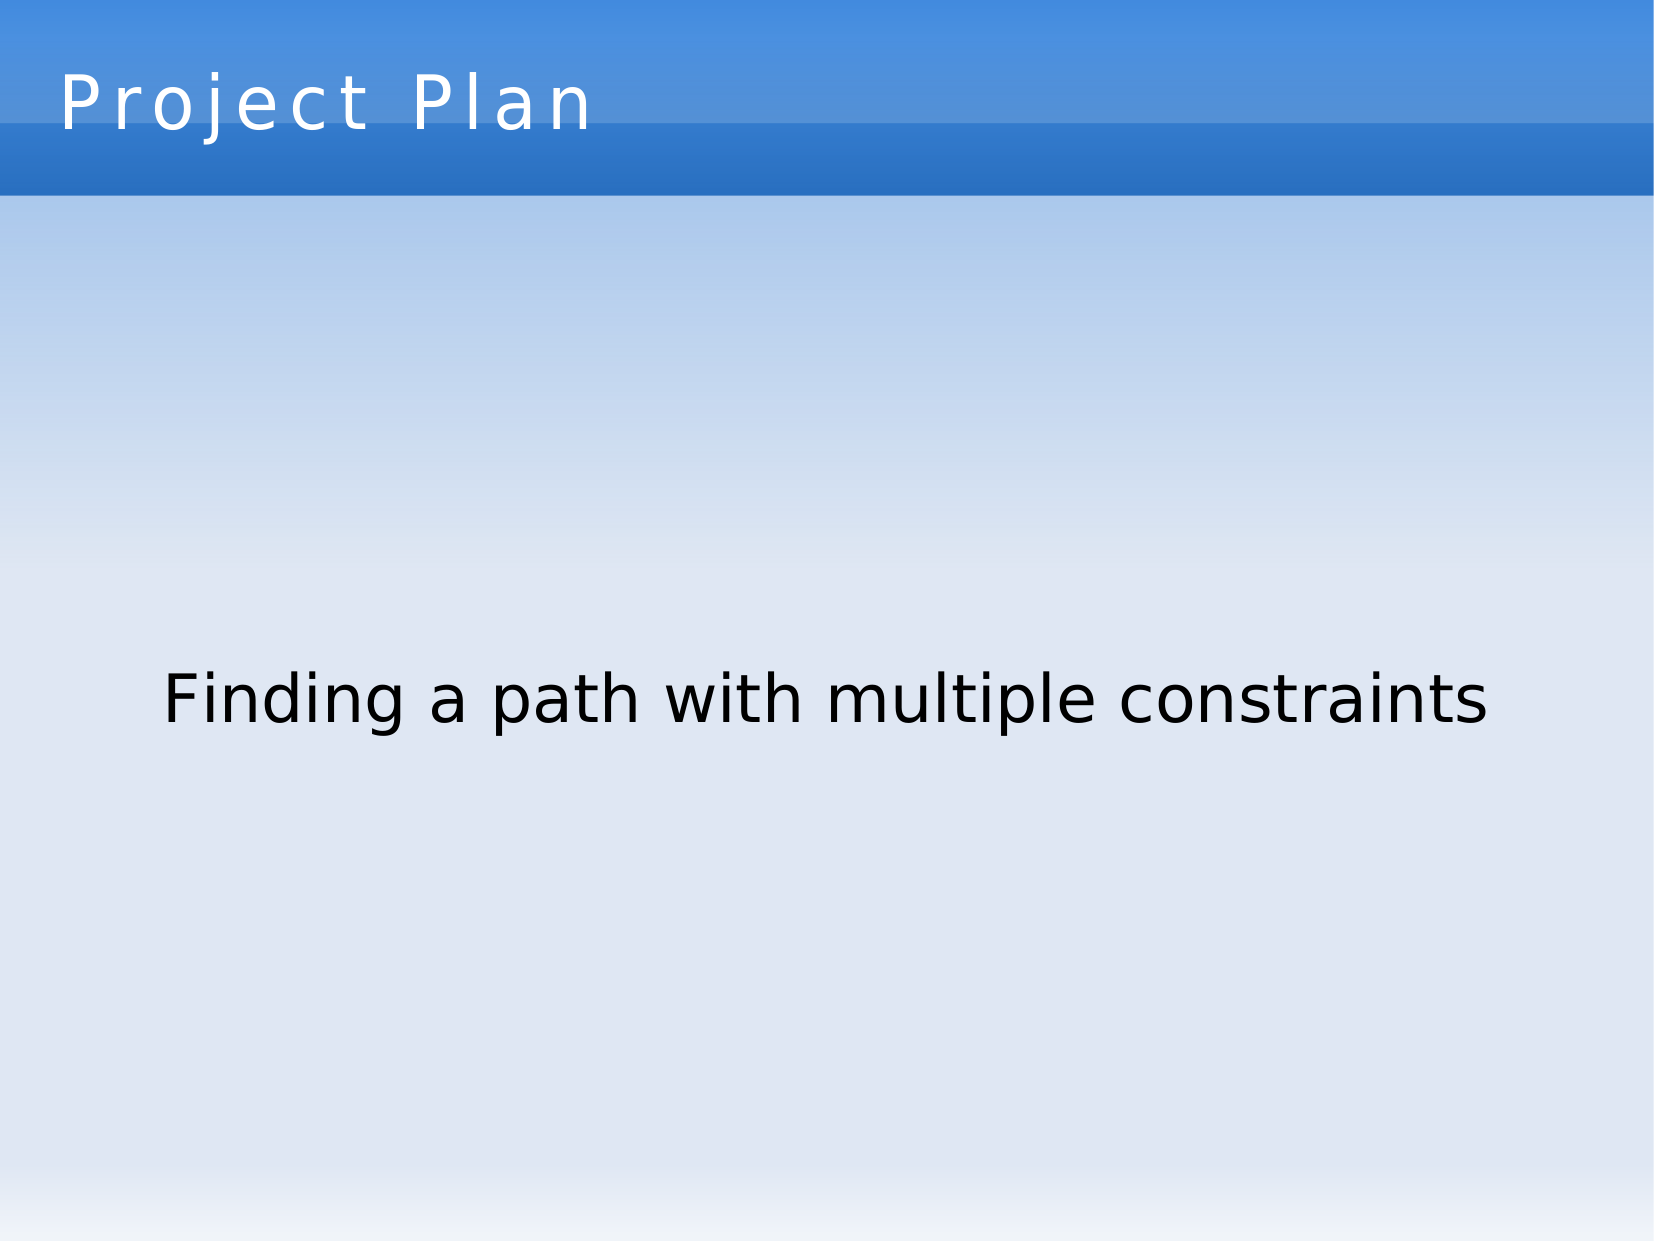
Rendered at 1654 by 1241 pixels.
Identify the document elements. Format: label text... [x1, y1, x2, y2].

picture [0, 0, 1654, 1241]
title Project Plan [59, 36, 1270, 171]
subtitle Finding a path with multiple constraints [82, 297, 1571, 1102]
